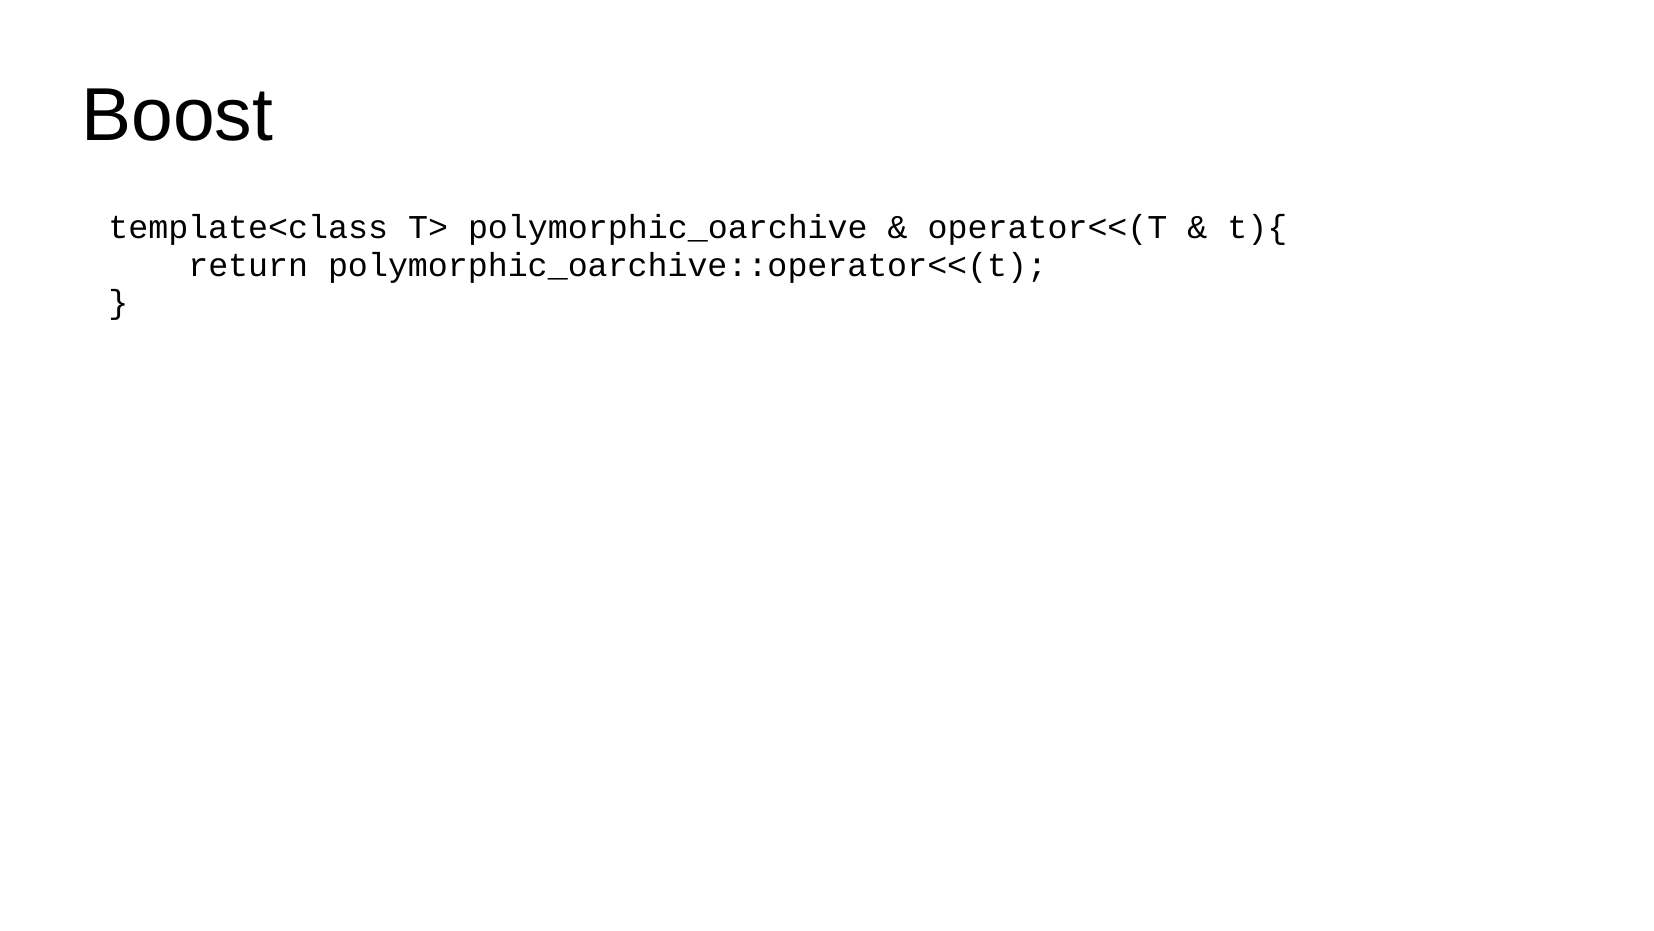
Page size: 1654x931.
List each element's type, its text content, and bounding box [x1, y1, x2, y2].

list template<class T> polymorphic_oarchive & operator<<(T & t){ return polymorphic_oarchive::operator<<(t); } [37, 210, 1576, 751]
title Boost [81, 37, 1570, 193]
